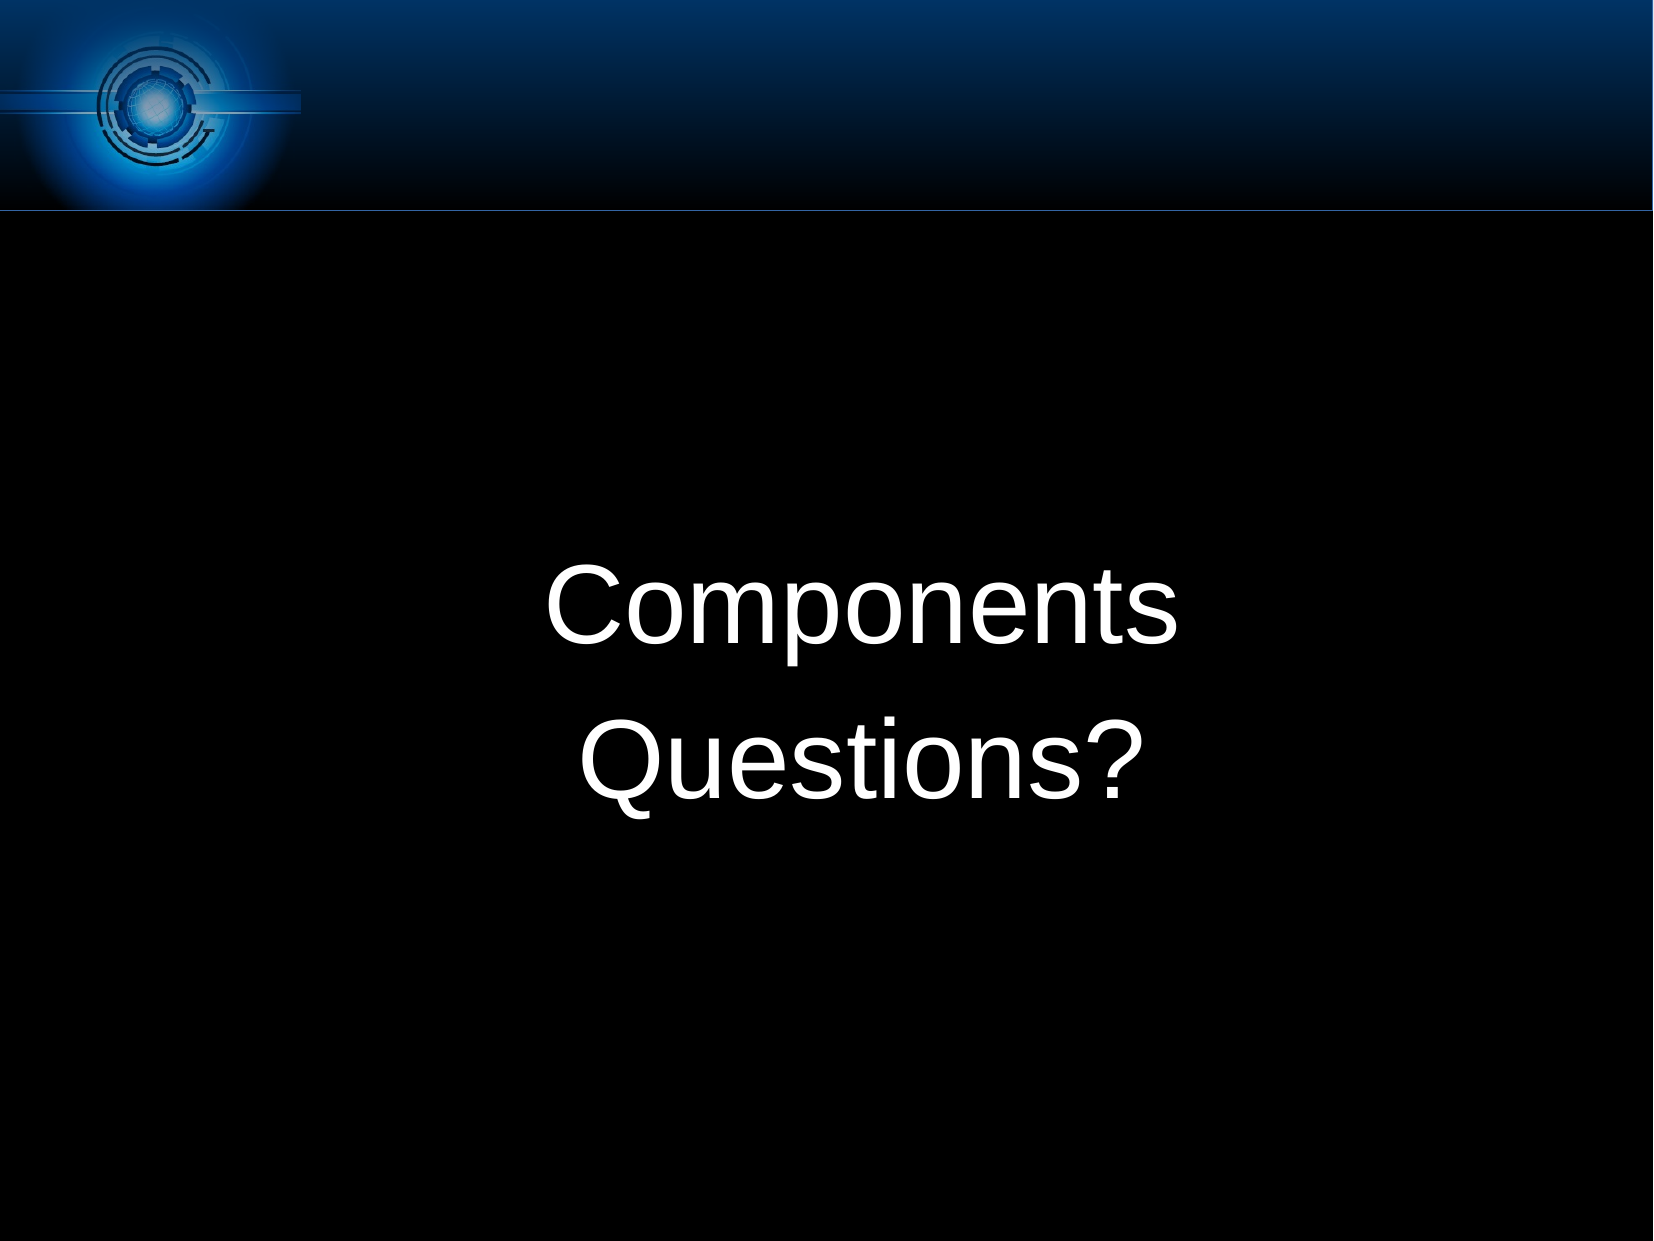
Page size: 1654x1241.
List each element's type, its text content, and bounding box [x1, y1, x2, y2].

picture [0, 87, 301, 210]
list Components Questions? [327, 541, 1326, 826]
